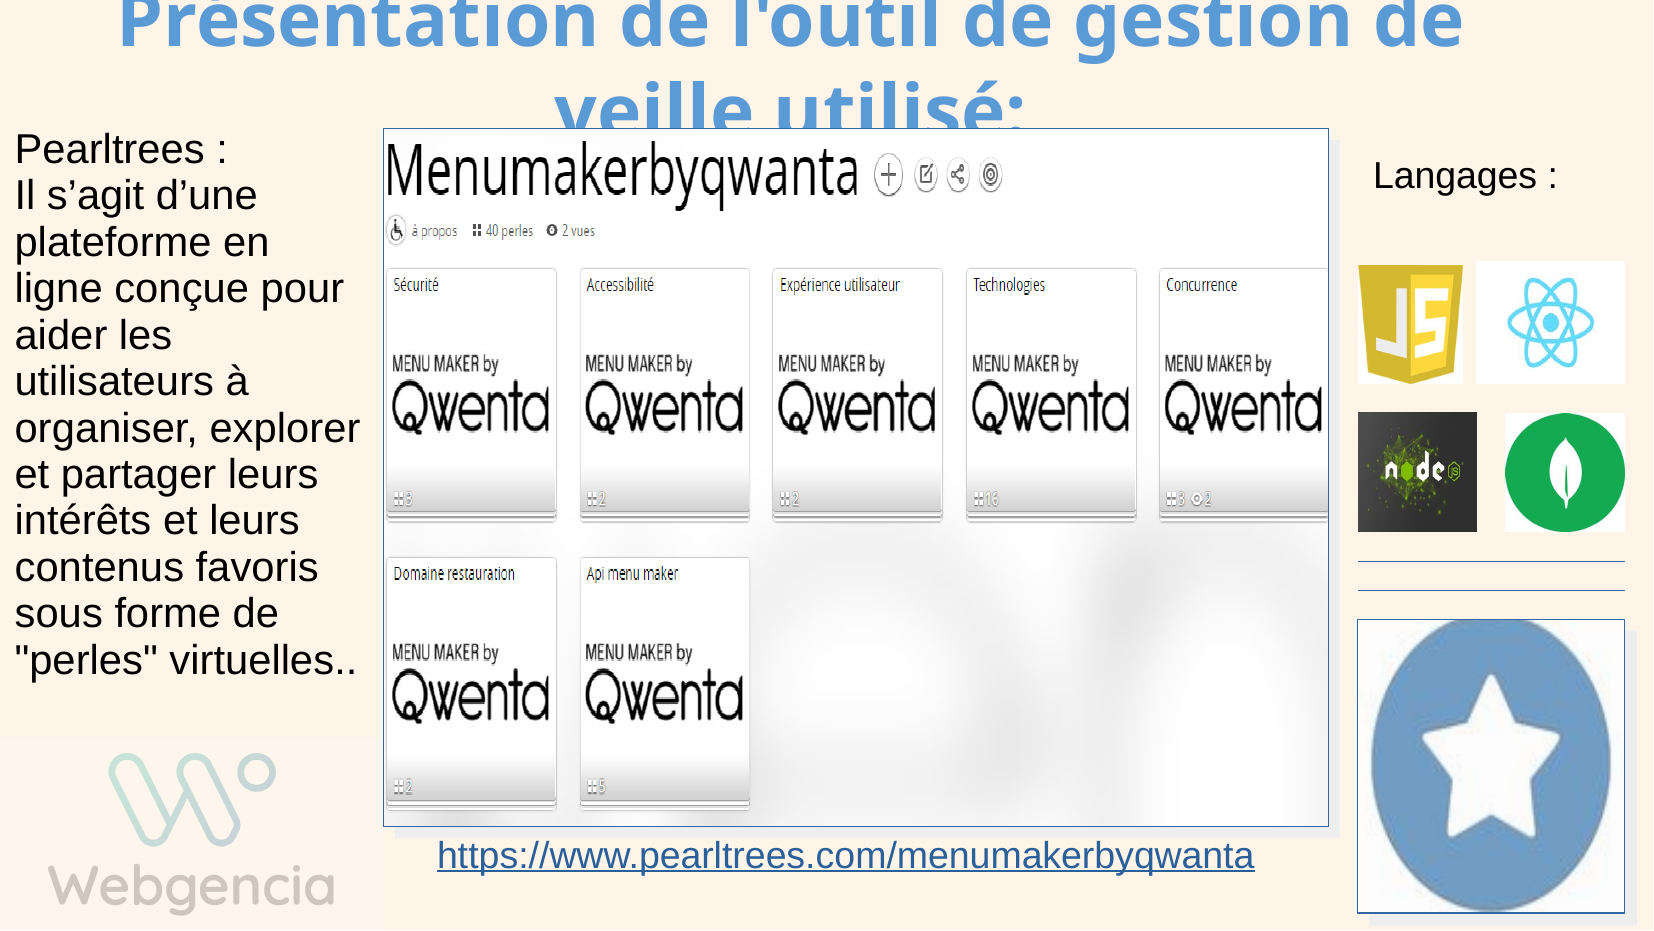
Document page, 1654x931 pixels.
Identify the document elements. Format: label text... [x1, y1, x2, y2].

title Présentation de l'outil de gestion de veille utilisé: [47, 0, 1536, 148]
picture [1505, 413, 1625, 532]
text_box Pearltrees : Il s’agit d’une plateforme en ligne conçue pour aider les utilisateurs à organiser, explorer et partager leurs intérêts et leurs contenus favoris sous forme de "perles" virtuelles.. [0, 118, 384, 733]
picture [1358, 620, 1625, 913]
picture [0, 128, 1329, 931]
text_box Langages : [1358, 147, 1625, 205]
picture [1358, 265, 1463, 384]
text_box https://www.pearltrees.com/menumakerbyqwanta [422, 839, 1270, 884]
picture [1476, 261, 1625, 384]
picture [1358, 412, 1477, 532]
